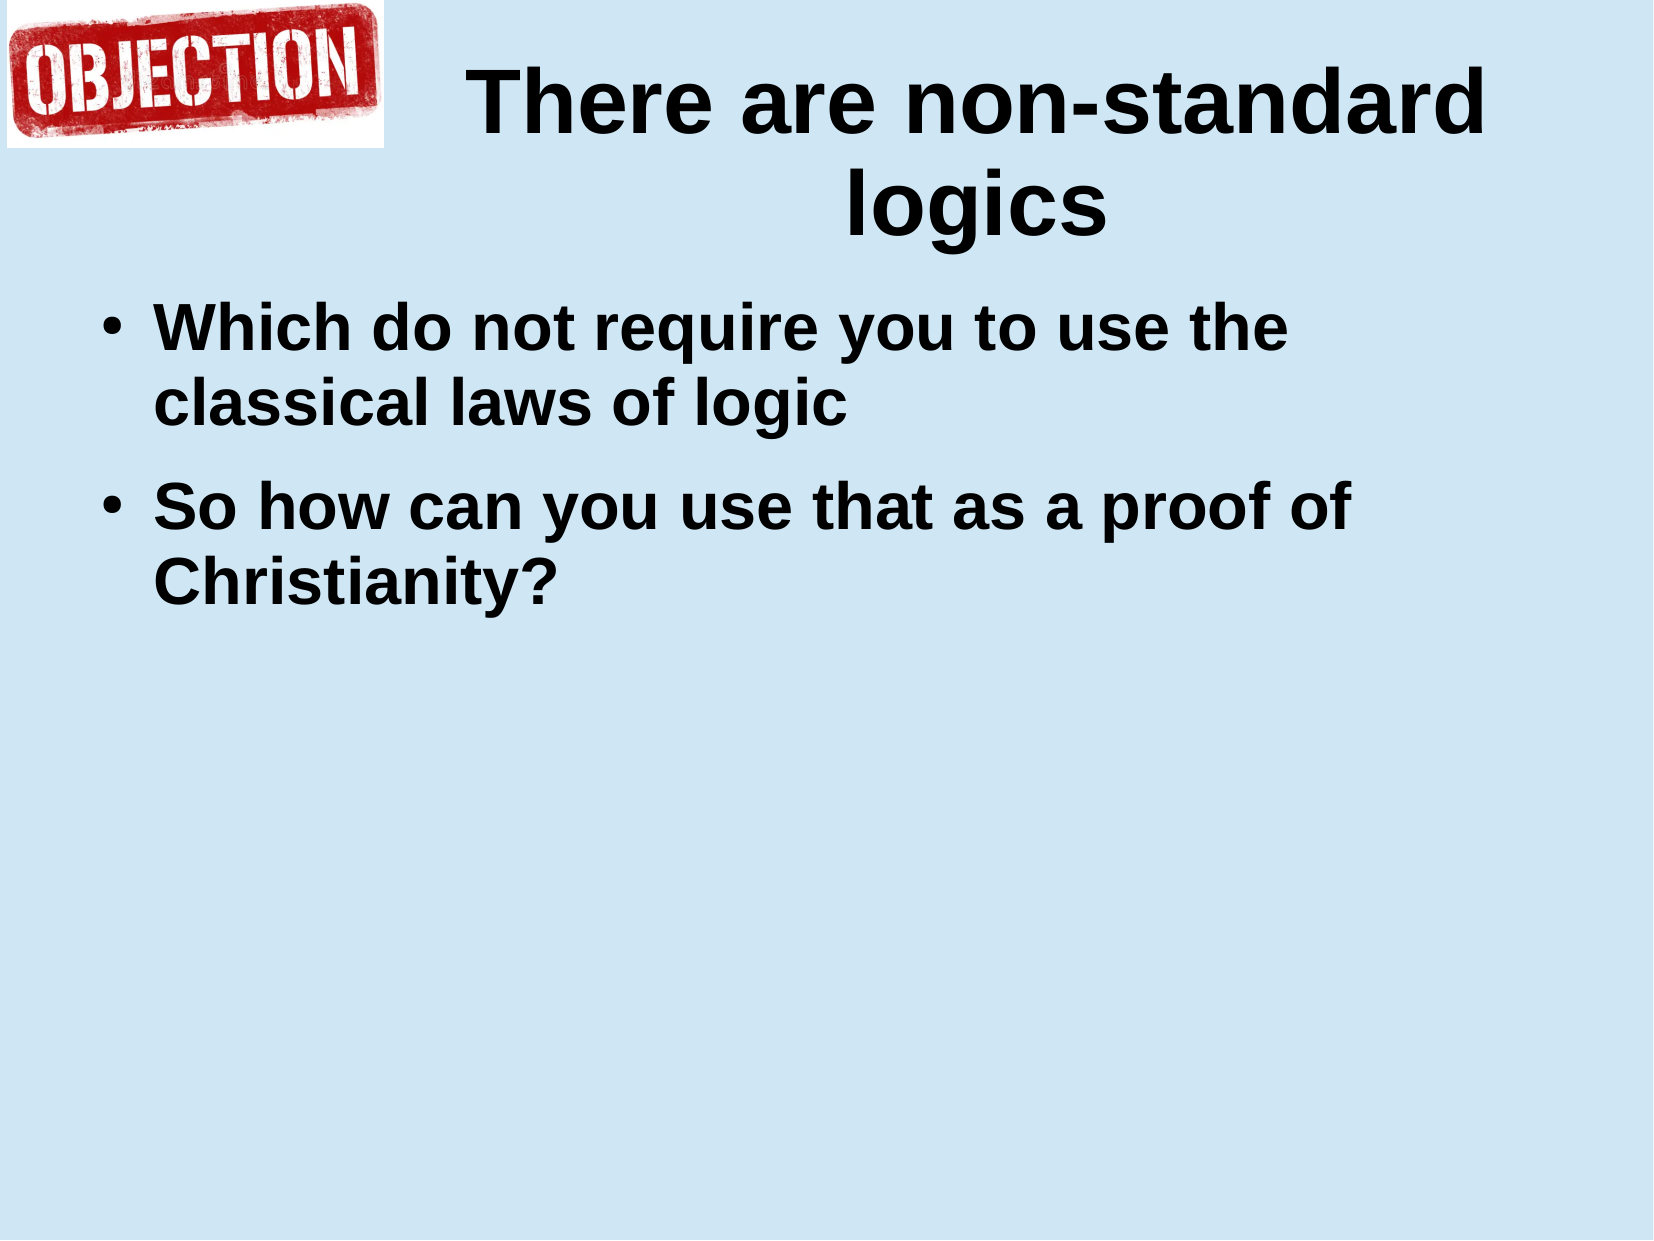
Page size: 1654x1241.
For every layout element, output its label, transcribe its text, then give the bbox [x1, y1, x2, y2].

title There are non-standard logics [383, 49, 1571, 257]
list Which do not require you to use the classical laws of logic So how can you use that as a proof of Christianity? [82, 290, 1571, 1109]
picture [7, 0, 384, 148]
